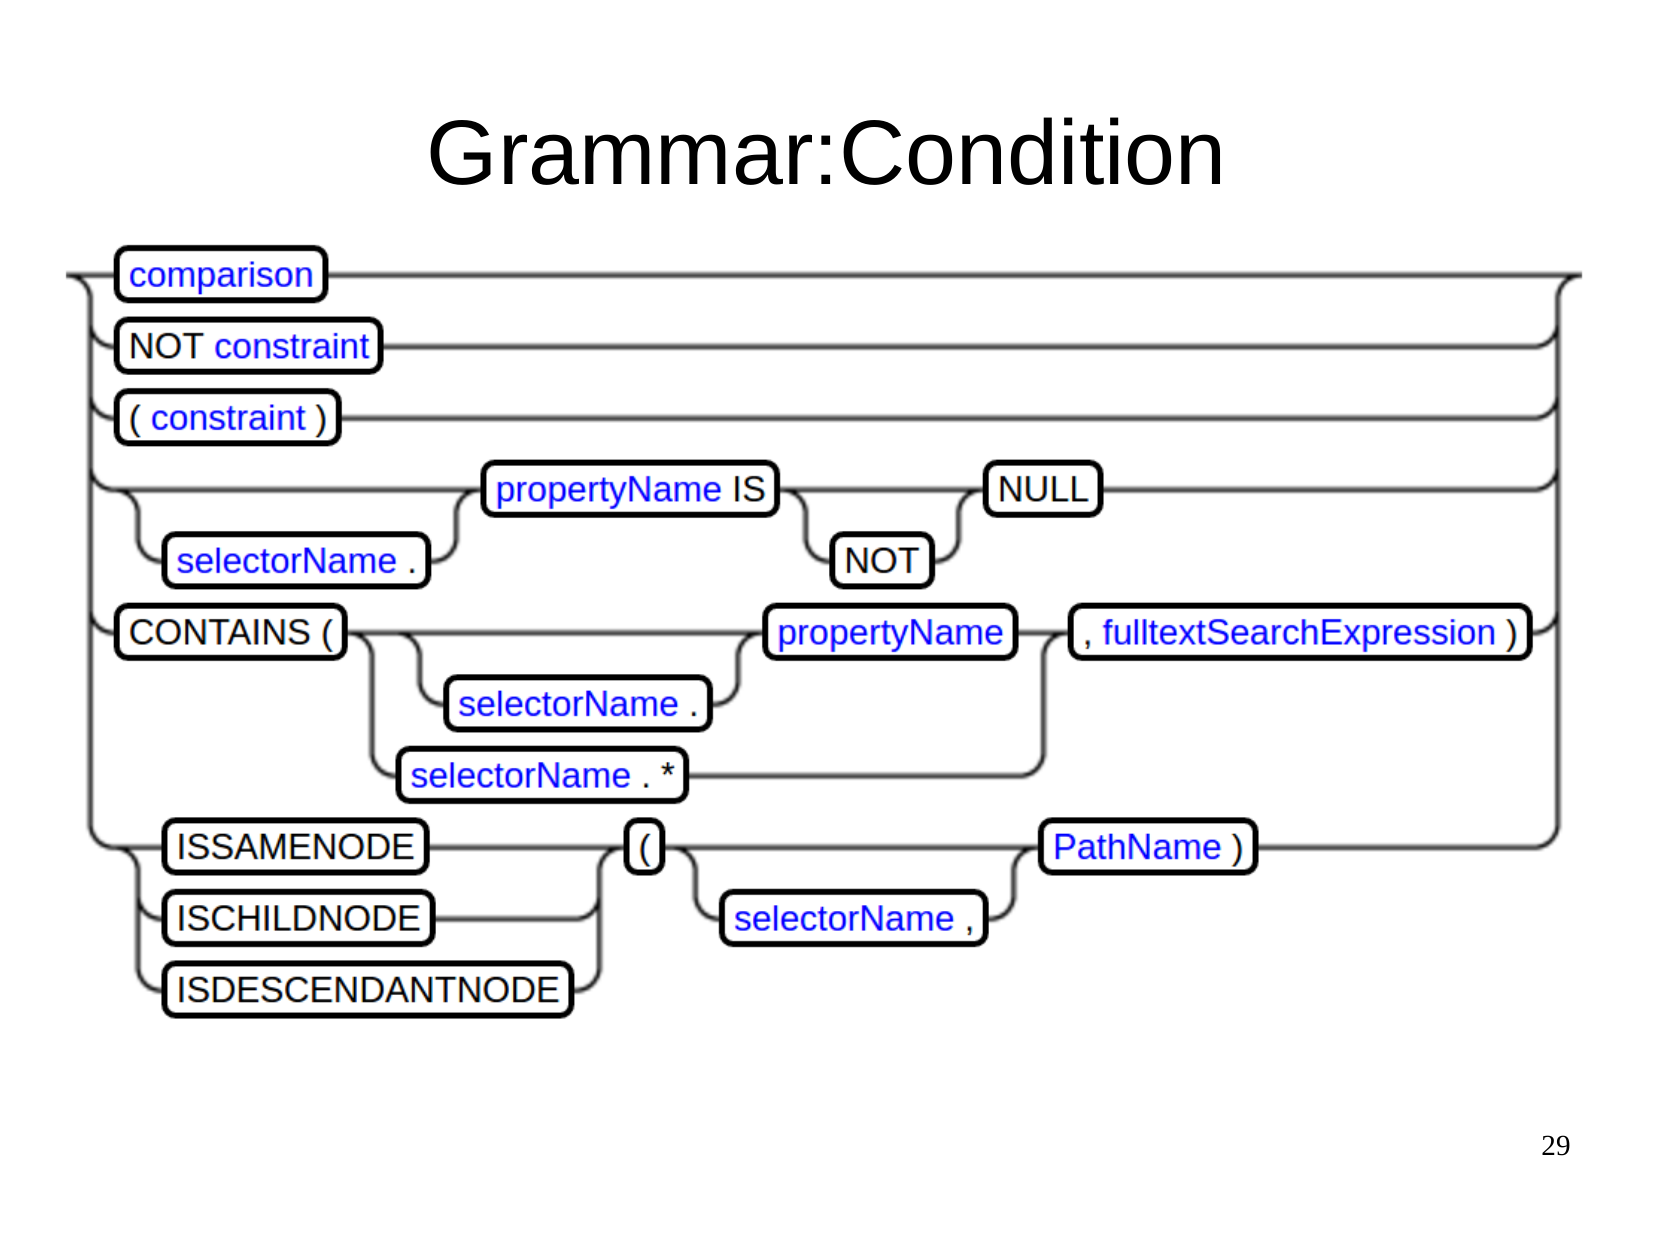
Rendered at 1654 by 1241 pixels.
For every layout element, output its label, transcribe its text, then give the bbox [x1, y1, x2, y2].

title Grammar:Condition [83, 49, 1572, 257]
picture [38, 217, 1621, 1066]
